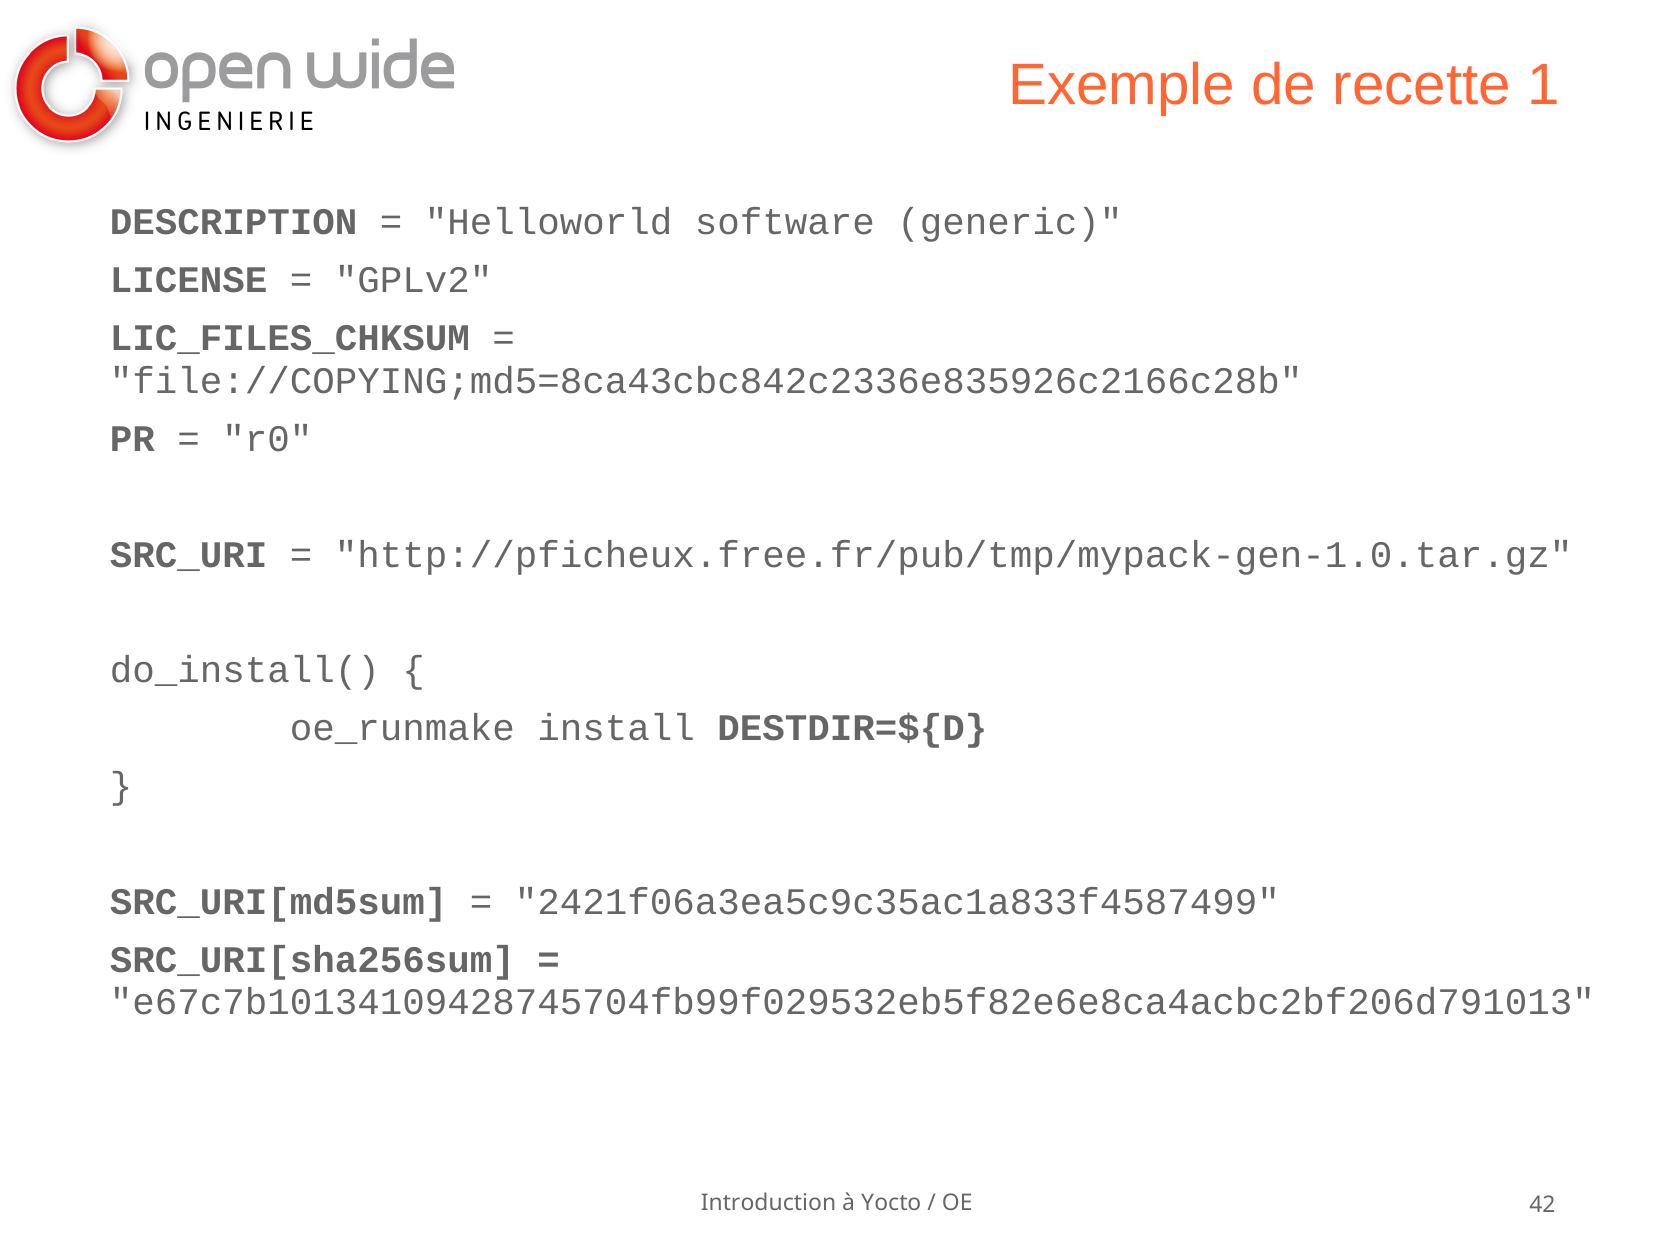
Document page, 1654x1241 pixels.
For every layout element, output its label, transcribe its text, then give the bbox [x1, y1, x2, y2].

picture [0, 0, 454, 161]
list DESCRIPTION = "Helloworld software (generic)" LICENSE = "GPLv2" LIC_FILES_CHKSUM = "file://COPYING;md5=8ca43cbc842c2336e835926c2166c28b" PR = "r0" SRC_URI = "http://pficheux.free.fr/pub/tmp/mypack-gen-1.0.tar.gz" do_install() { oe_runmake install DESTDIR=${D} } SRC_URI[md5sum] = "2421f06a3ea5c9c35ac1a833f4587499" SRC_URI[sha256sum] = "e67c7b10134109428745704fb99f029532eb5f82e6e8ca4acbc2bf206d791013" [38, 203, 1615, 1164]
title Exemple de recette 1 [602, 12, 1561, 157]
